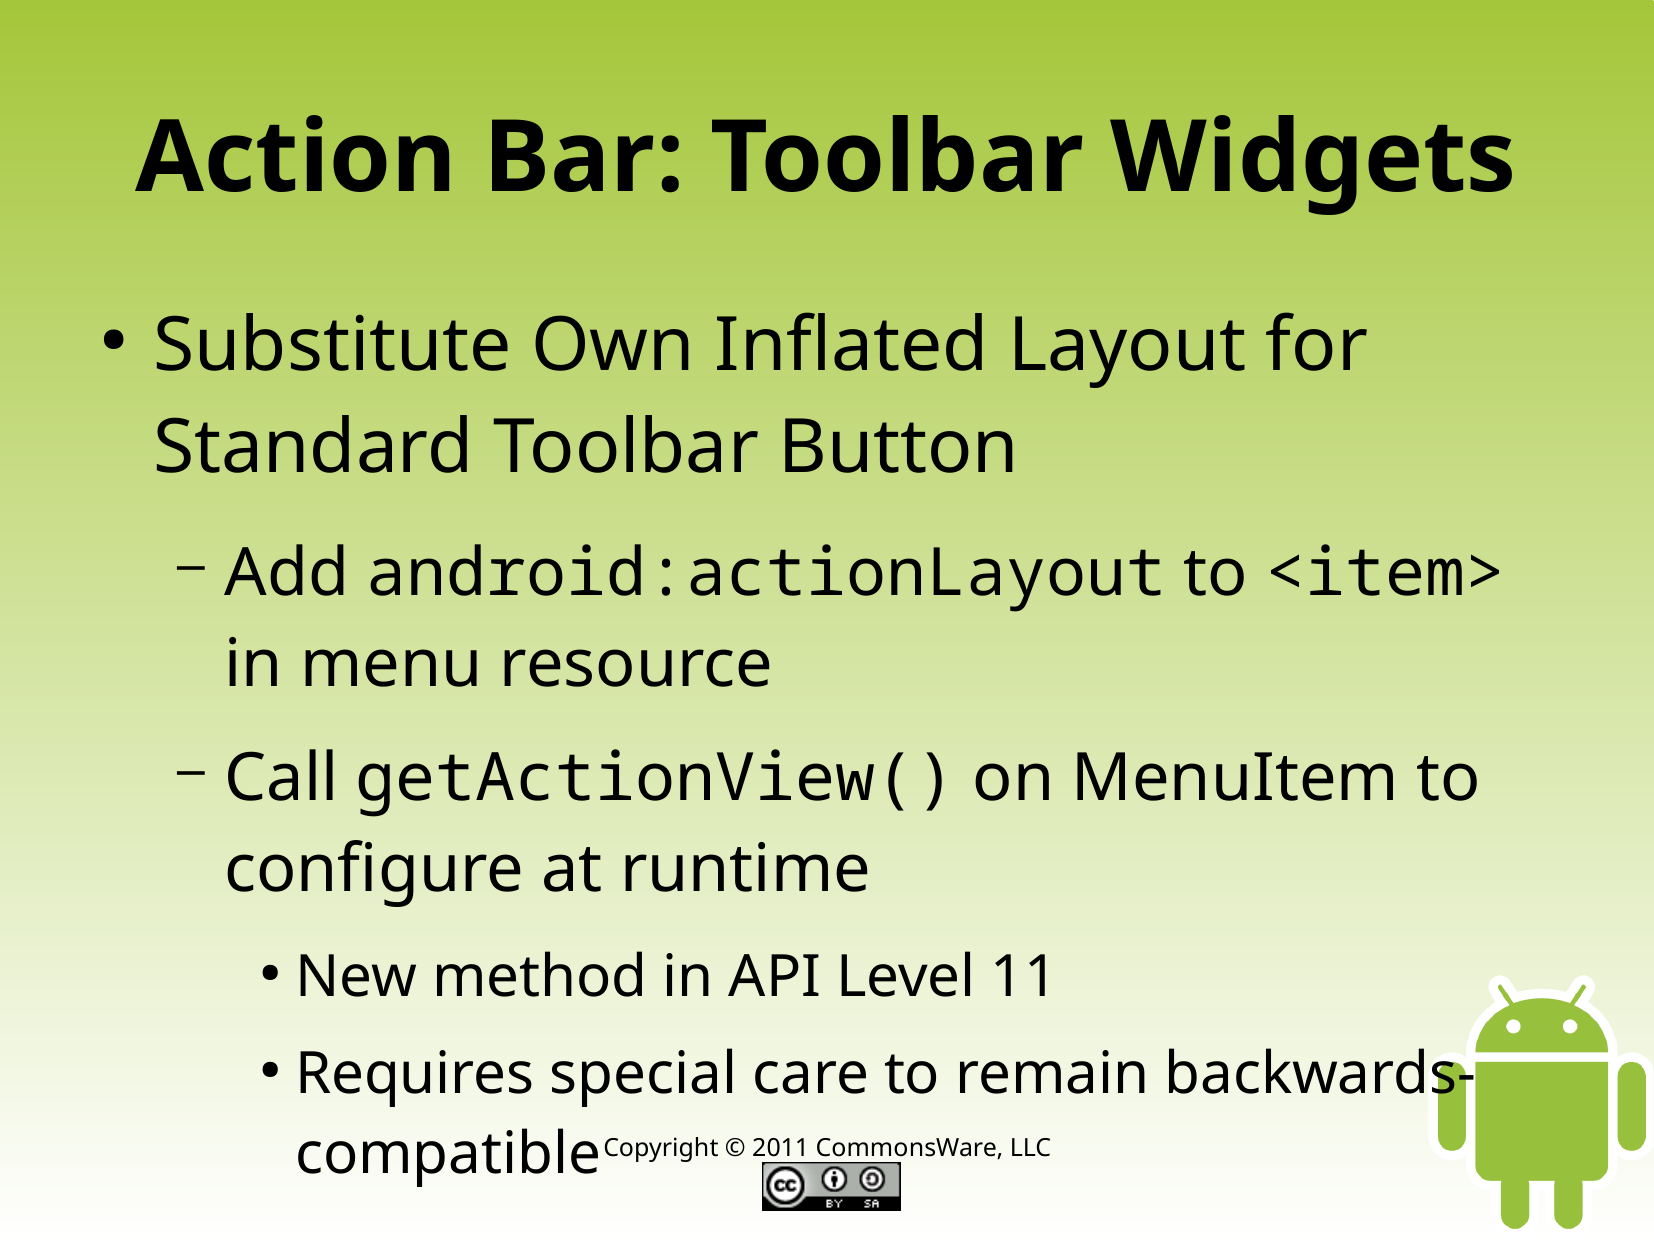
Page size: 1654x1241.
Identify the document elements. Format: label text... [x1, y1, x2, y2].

title Action Bar: Toolbar Widgets [82, 49, 1571, 257]
picture [762, 1162, 901, 1211]
list Substitute Own Inflated Layout for Standard Toolbar Button Add android:actionLayout to <item> in menu resource Call getActionView() on MenuItem to configure at runtime New method in API Level 11 Requires special care to remain backwards- compatible [82, 290, 1571, 1109]
picture [1428, 975, 1654, 1238]
